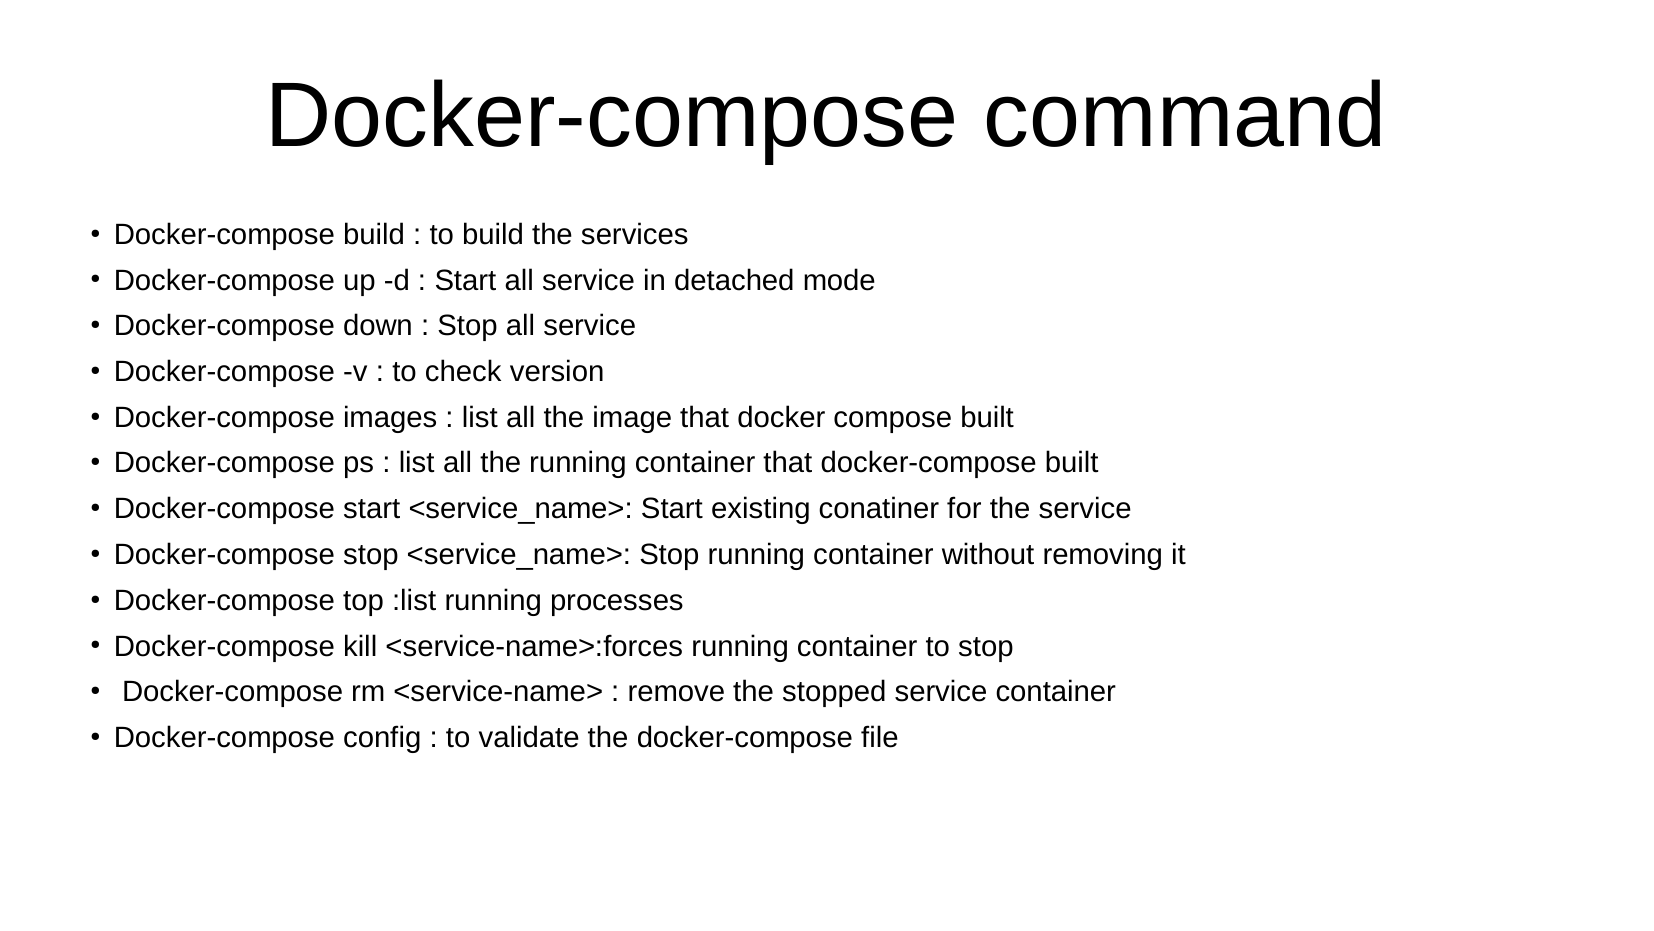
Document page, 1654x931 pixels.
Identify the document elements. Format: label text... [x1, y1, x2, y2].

list Docker-compose build : to build the services Docker-compose up -d : Start all service in detached mode Docker-compose down : Stop all service Docker-compose -v : to check version Docker-compose images : list all the image that docker compose built Docker-compose ps : list all the running container that docker-compose built Docker-compose start <service_name>: Start existing conatiner for the service Docker-compose stop <service_name>: Stop running container without removing it Docker-compose top :list running processes Docker-compose kill <service-name>:forces running container to stop Docker-compose rm <service-name> : remove the stopped service container Docker-compose config : to validate the docker-compose file [82, 217, 1571, 758]
title Docker-compose command [82, 37, 1571, 193]
